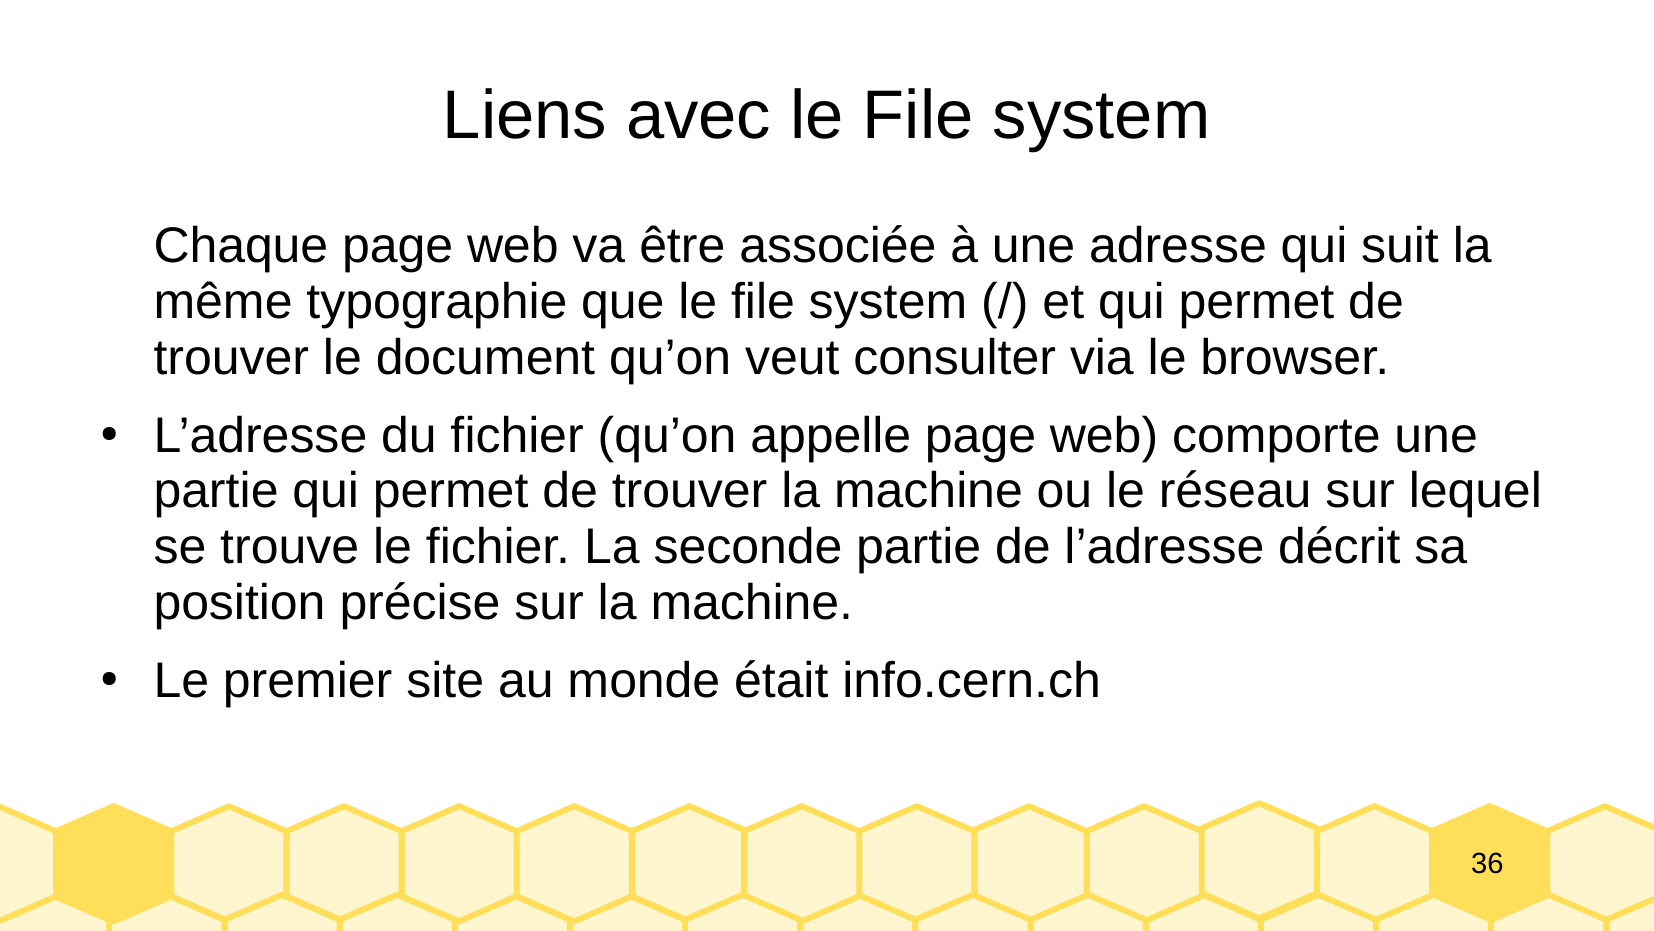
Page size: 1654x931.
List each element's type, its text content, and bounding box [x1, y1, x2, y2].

list Chaque page web va être associée à une adresse qui suit la même typographie que le file system (/) et qui permet de trouver le document qu’on veut consulter via le browser. L’adresse du fichier (qu’on appelle page web) comporte une partie qui permet de trouver la machine ou le réseau sur lequel se trouve le fichier. La seconde partie de l’adresse décrit sa position précise sur la machine. Le premier site au monde était info.cern.ch [82, 217, 1571, 758]
title Liens avec le File system [82, 37, 1571, 193]
